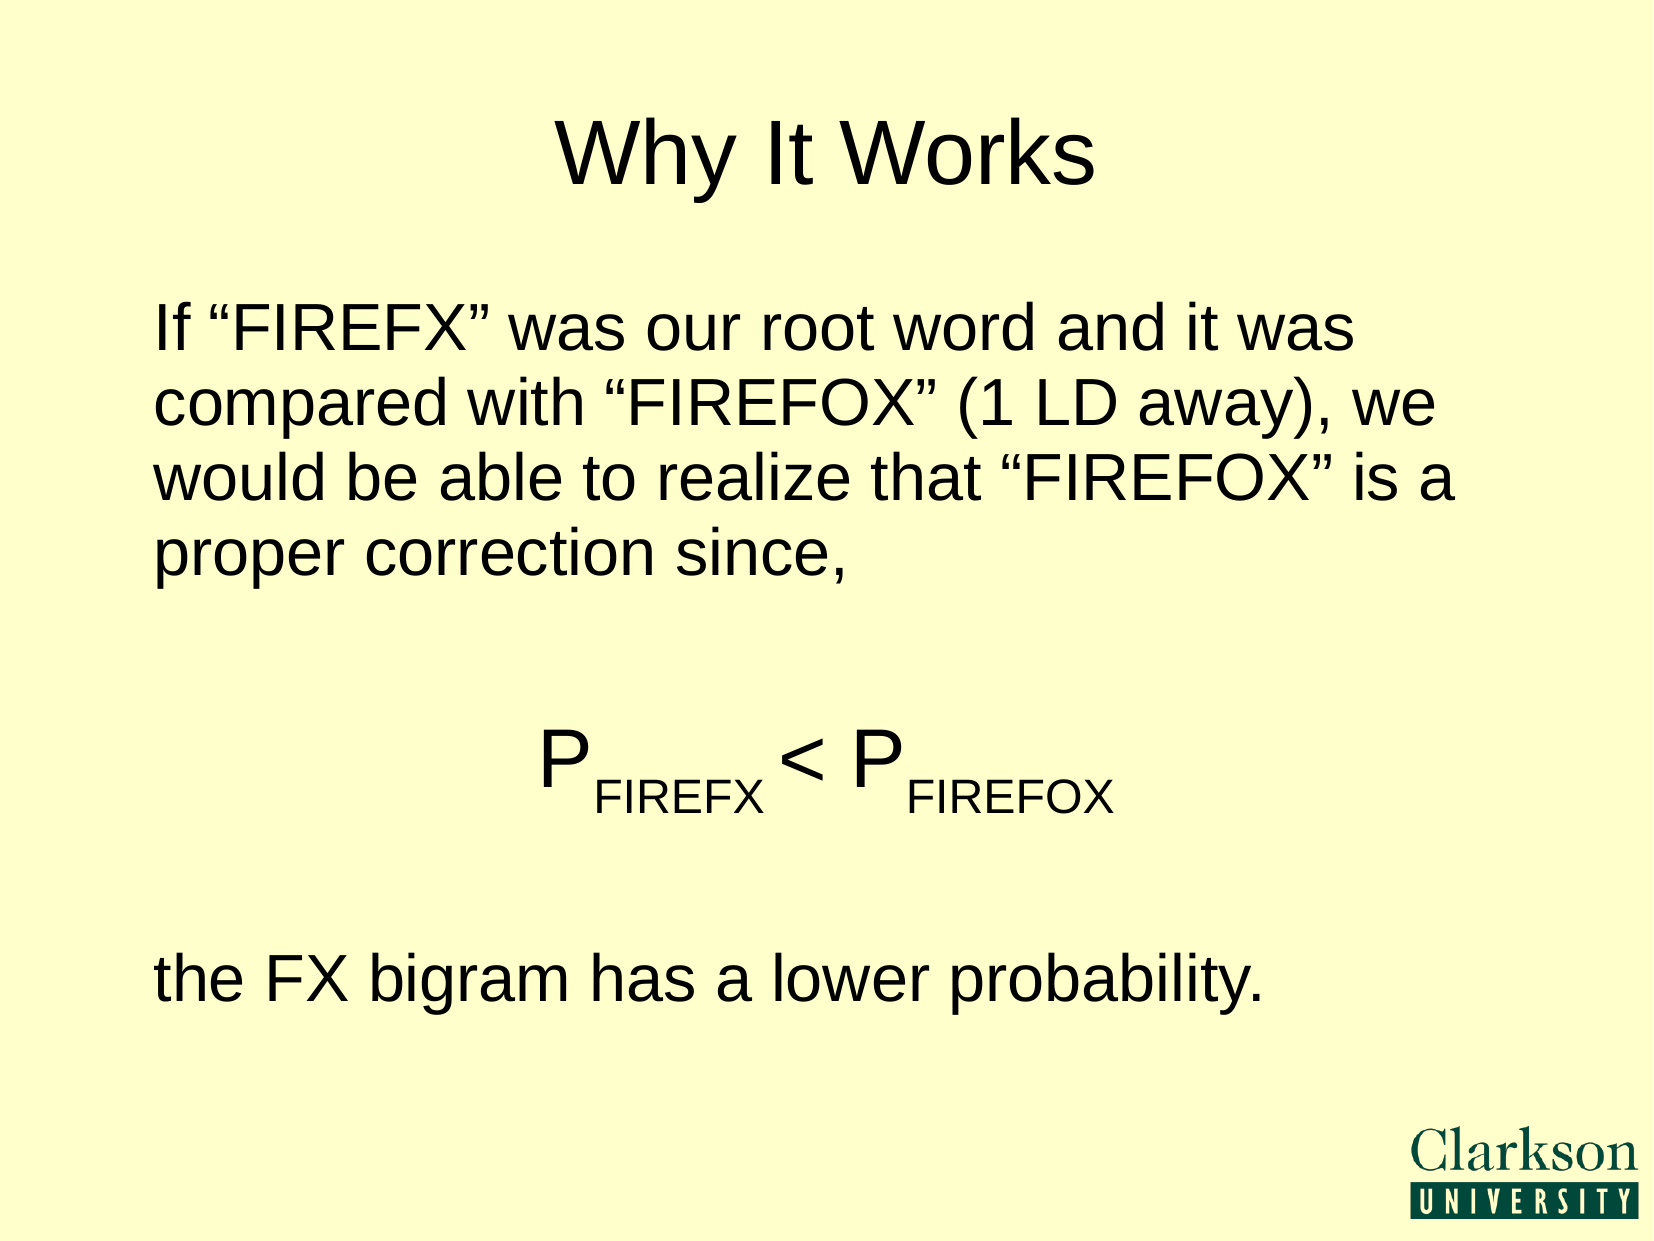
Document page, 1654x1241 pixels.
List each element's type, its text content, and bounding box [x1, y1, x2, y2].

text_box PFIREFX < PFIREFOX [0, 704, 1653, 874]
picture [1410, 1124, 1639, 1219]
title Why It Works [82, 49, 1571, 257]
list If “FIREFX” was our root word and it was compared with “FIREFOX” (1 LD away), we would be able to realize that “FIREFOX” is a proper correction since, the FX bigram has a lower probability. [82, 874, 1571, 1204]
list If “FIREFX” was our root word and it was compared with “FIREFOX” (1 LD away), we would be able to realize that “FIREFOX” is a proper correction since, the FX bigram has a lower probability. [82, 290, 1571, 704]
